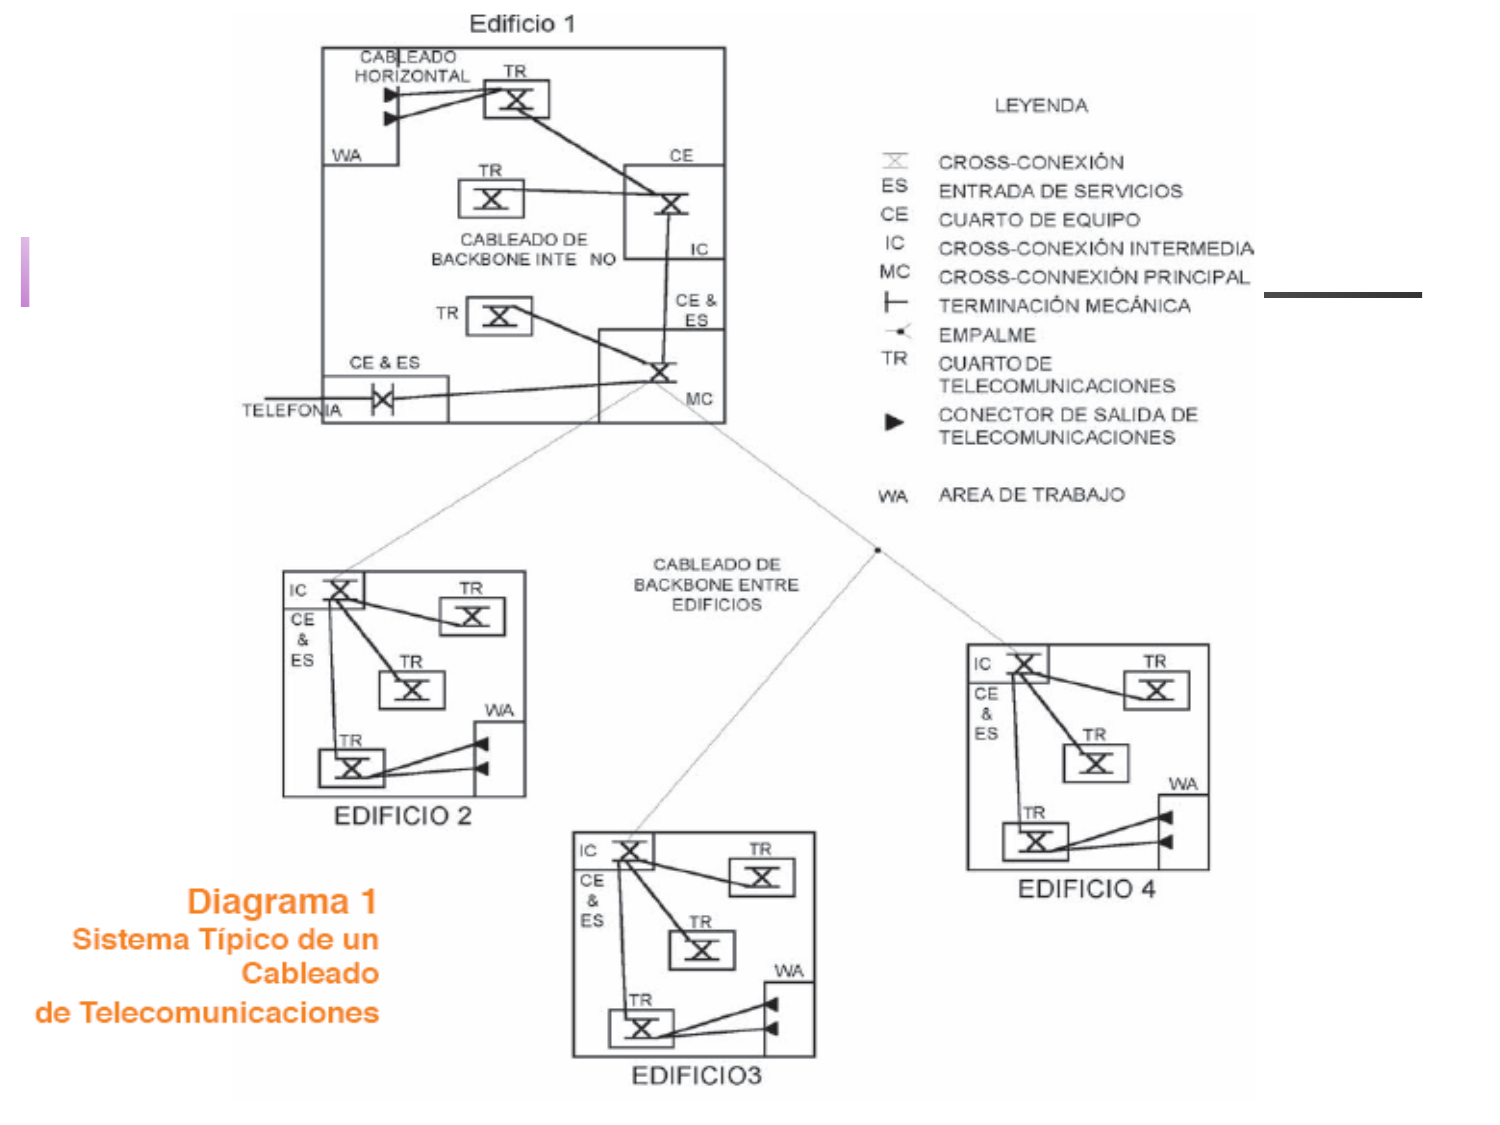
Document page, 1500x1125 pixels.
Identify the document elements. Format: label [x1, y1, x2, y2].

picture [29, 0, 1264, 1101]
